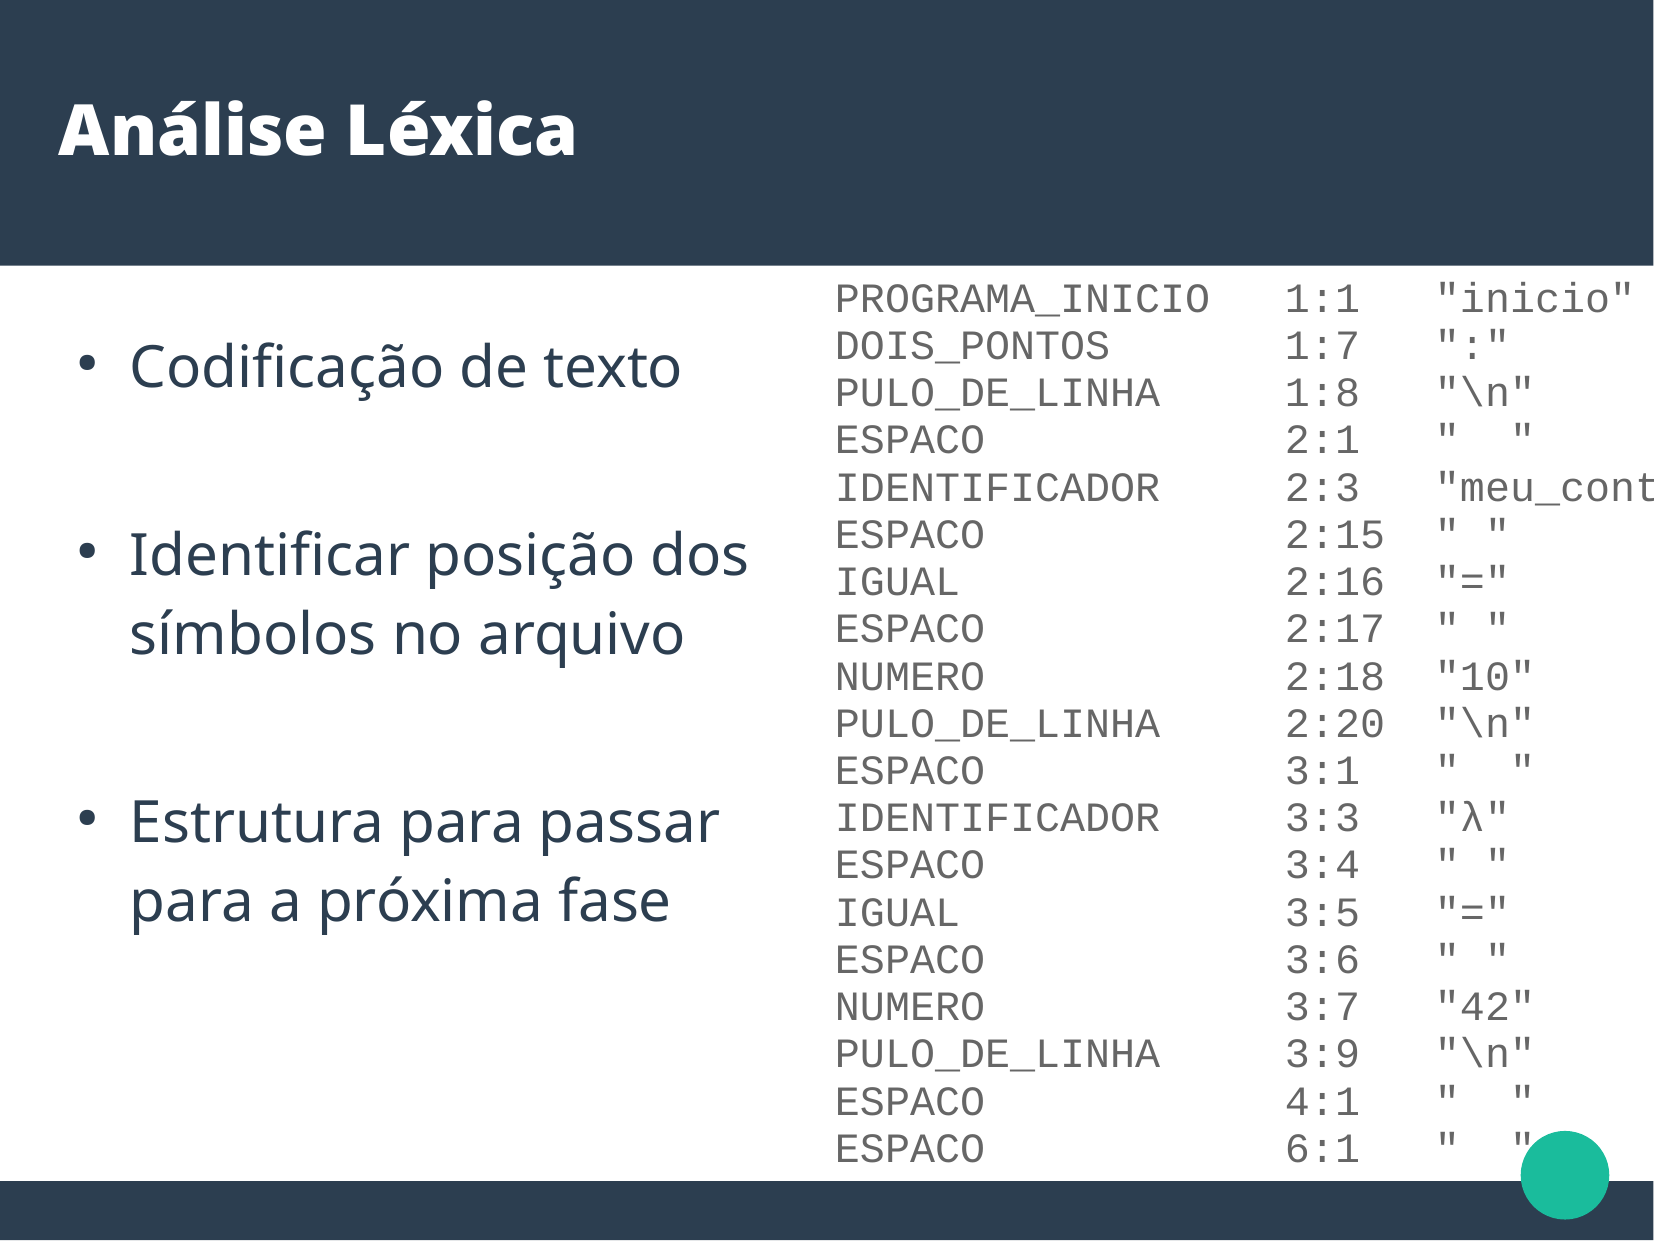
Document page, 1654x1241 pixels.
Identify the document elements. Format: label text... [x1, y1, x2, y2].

list Codificação de texto Identificar posição dos símbolos no arquivo Estrutura para passar para a próxima fase [59, 324, 809, 1152]
title Análise Léxica [59, 49, 1595, 207]
text_box PROGRAMA_INICIO 1:1 "inicio" DOIS_PONTOS 1:7 ":" PULO_DE_LINHA 1:8 "\n" ESPACO 2:1 " " IDENTIFICADOR 2:3 "meu_contador" ESPACO 2:15 " " IGUAL 2:16 "=" ESPACO 2:17 " " NUMERO 2:18 "10" PULO_DE_LINHA 2:20 "\n" ESPACO 3:1 " " IDENTIFICADOR 3:3 "λ" ESPACO 3:4 " " IGUAL 3:5 "=" ESPACO 3:6 " " NUMERO 3:7 "42" PULO_DE_LINHA 3:9 "\n" ESPACO 4:1 " " ESPACO 6:1 " " [820, 270, 1654, 1183]
